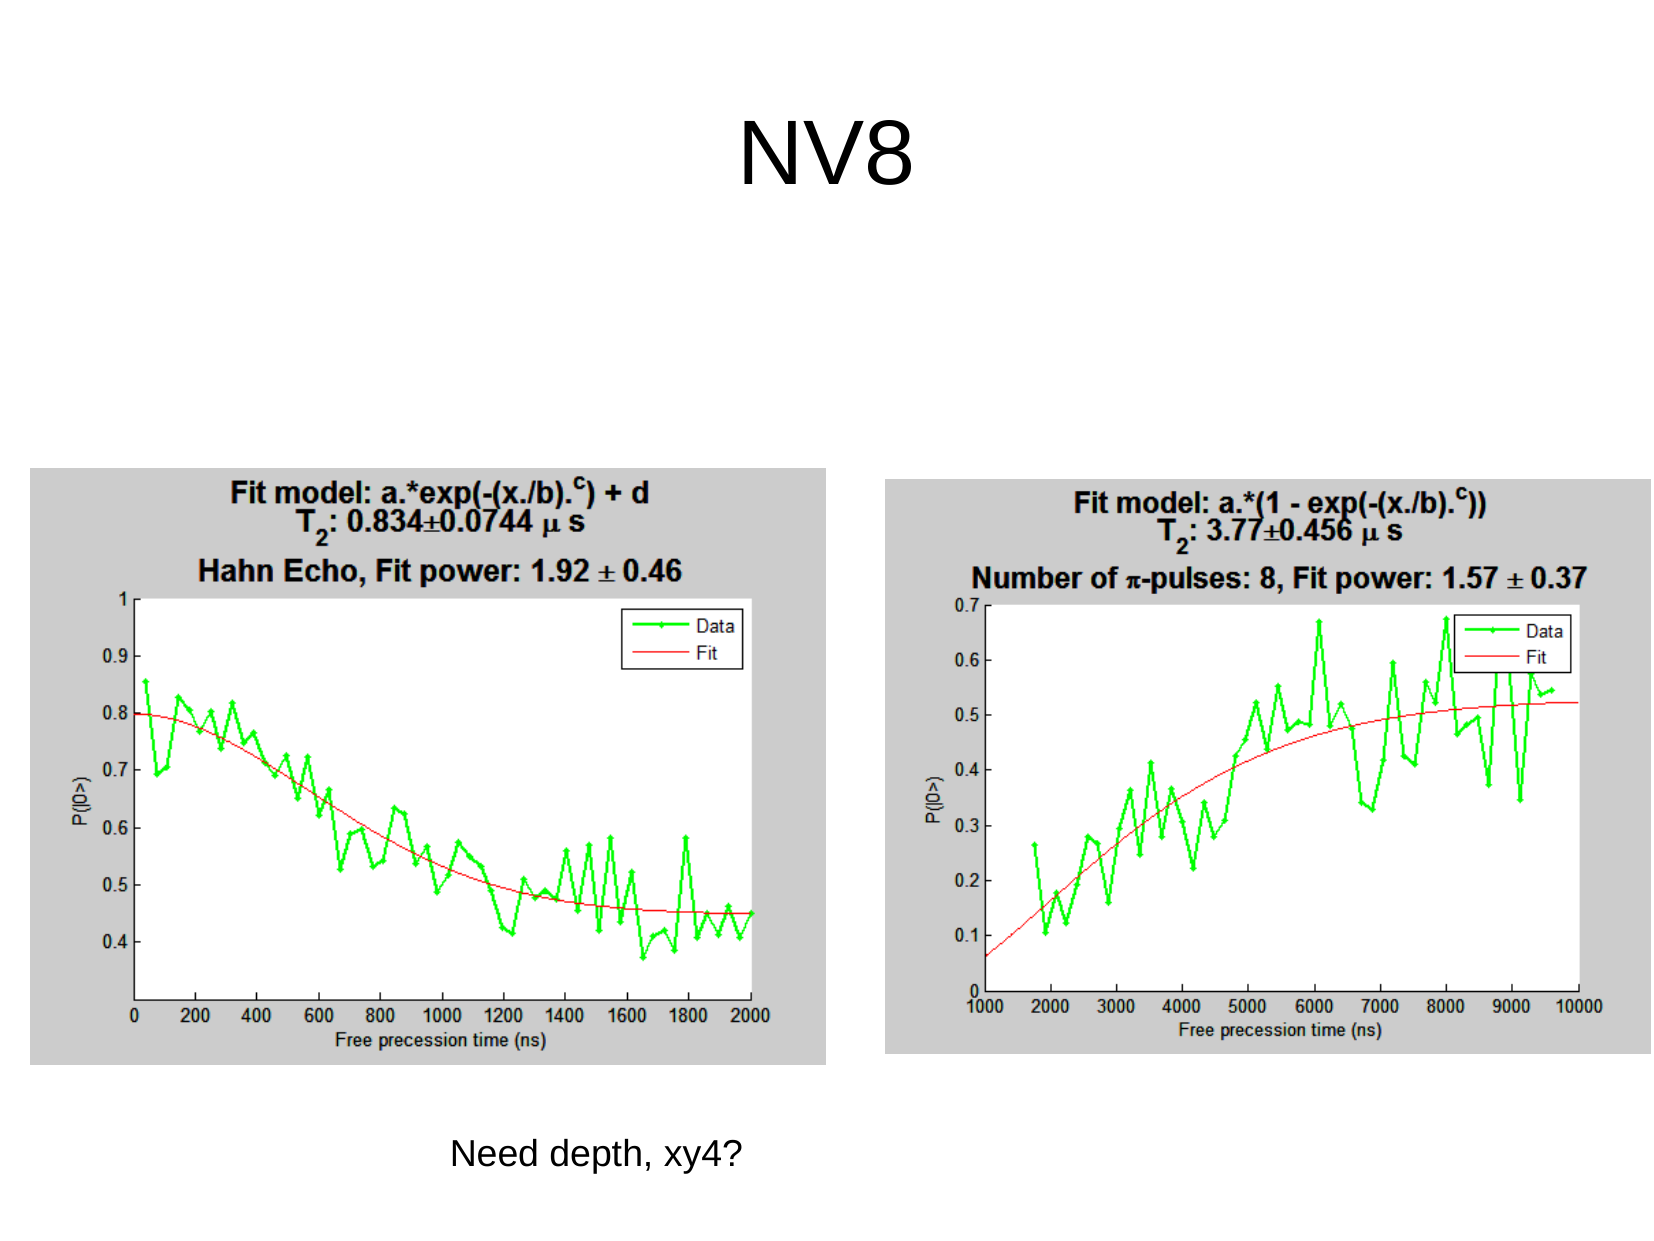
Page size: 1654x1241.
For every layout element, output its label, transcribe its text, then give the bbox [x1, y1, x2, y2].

text_box Need depth, xy4? [435, 1125, 1216, 1182]
title NV8 [82, 49, 1571, 257]
picture [885, 479, 1651, 1054]
picture [30, 468, 826, 1066]
